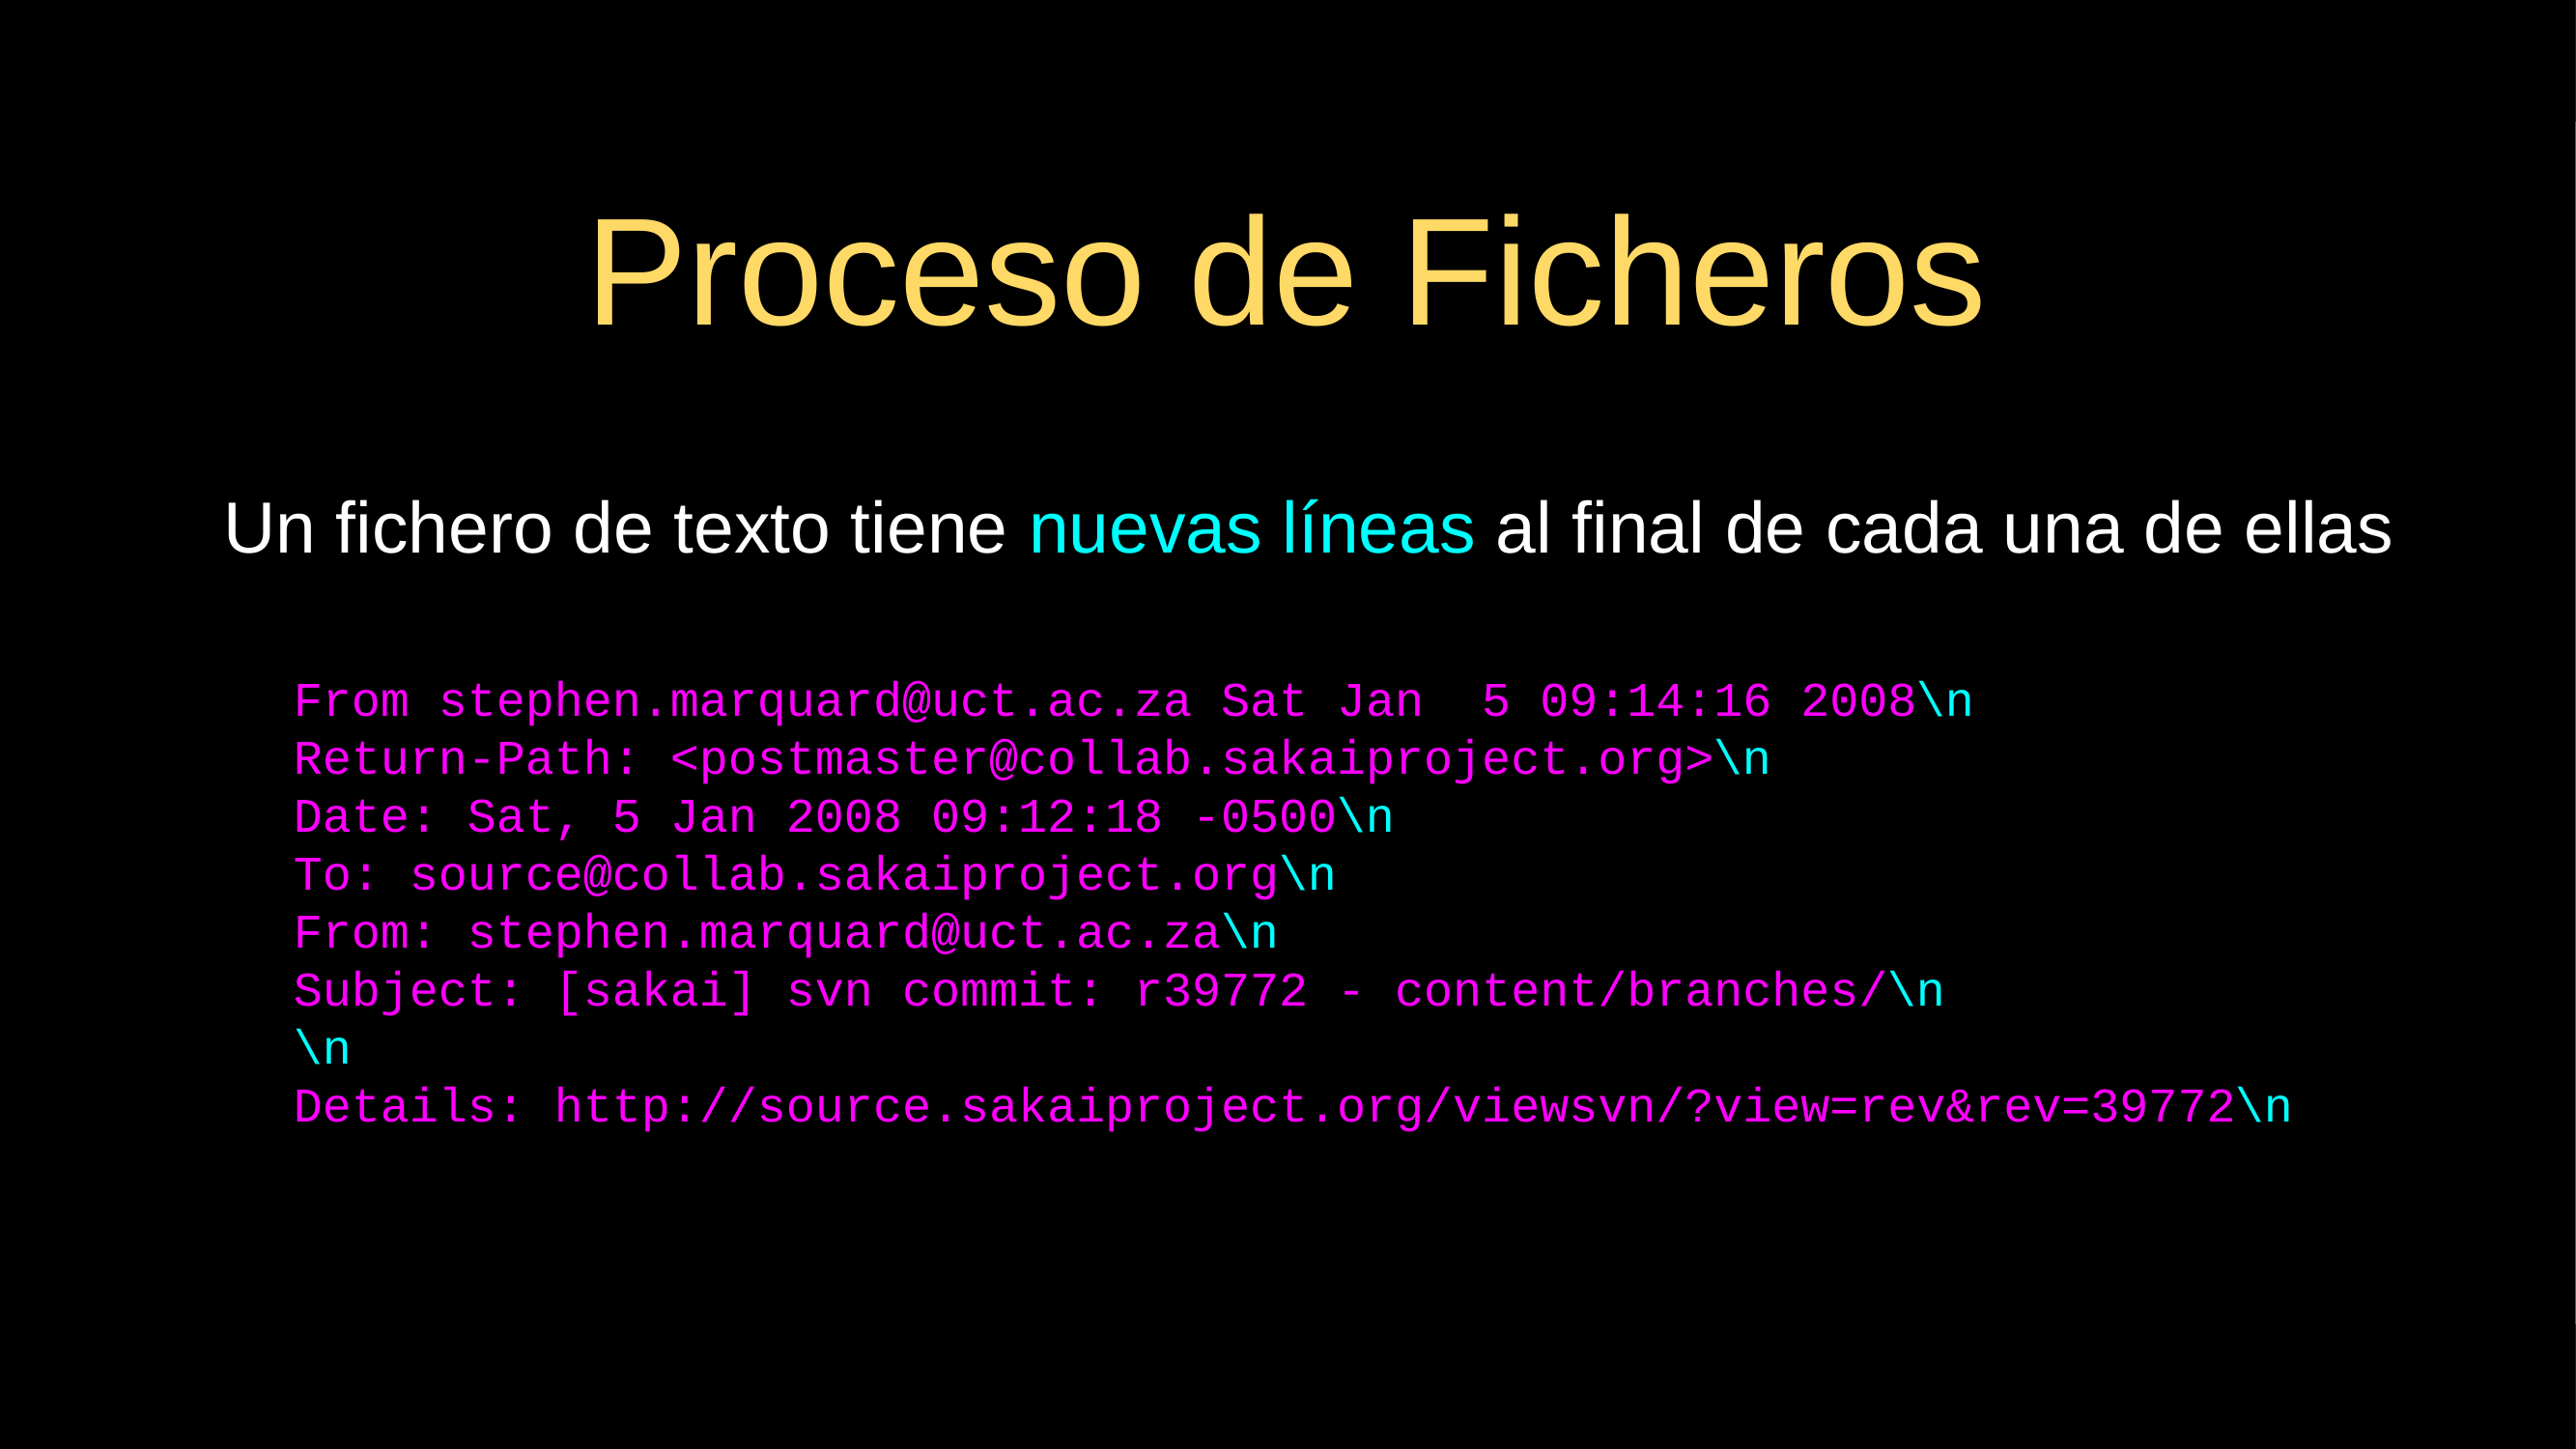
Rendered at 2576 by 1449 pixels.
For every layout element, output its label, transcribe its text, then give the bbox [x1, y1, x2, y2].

title Proceso de Ficheros [183, 125, 2391, 403]
list Un fichero de texto tiene nuevas líneas al final de cada una de ellas [183, 427, 2419, 622]
text_box From stephen.marquard@uct.ac.za Sat Jan 5 09:14:16 2008\n Return-Path: <postmaster@collab.sakaiproject.org>\n Date: Sat, 5 Jan 2008 09:12:18 -0500\n To: source@collab.sakaiproject.org\n From: stephen.marquard@uct.ac.za\n Subject: [sakai] svn commit: r39772 - content/branches/\n \n Details: http://source.sakaiproject.org/viewsvn/?view=rev&rev=39772\n [293, 623, 2355, 1176]
